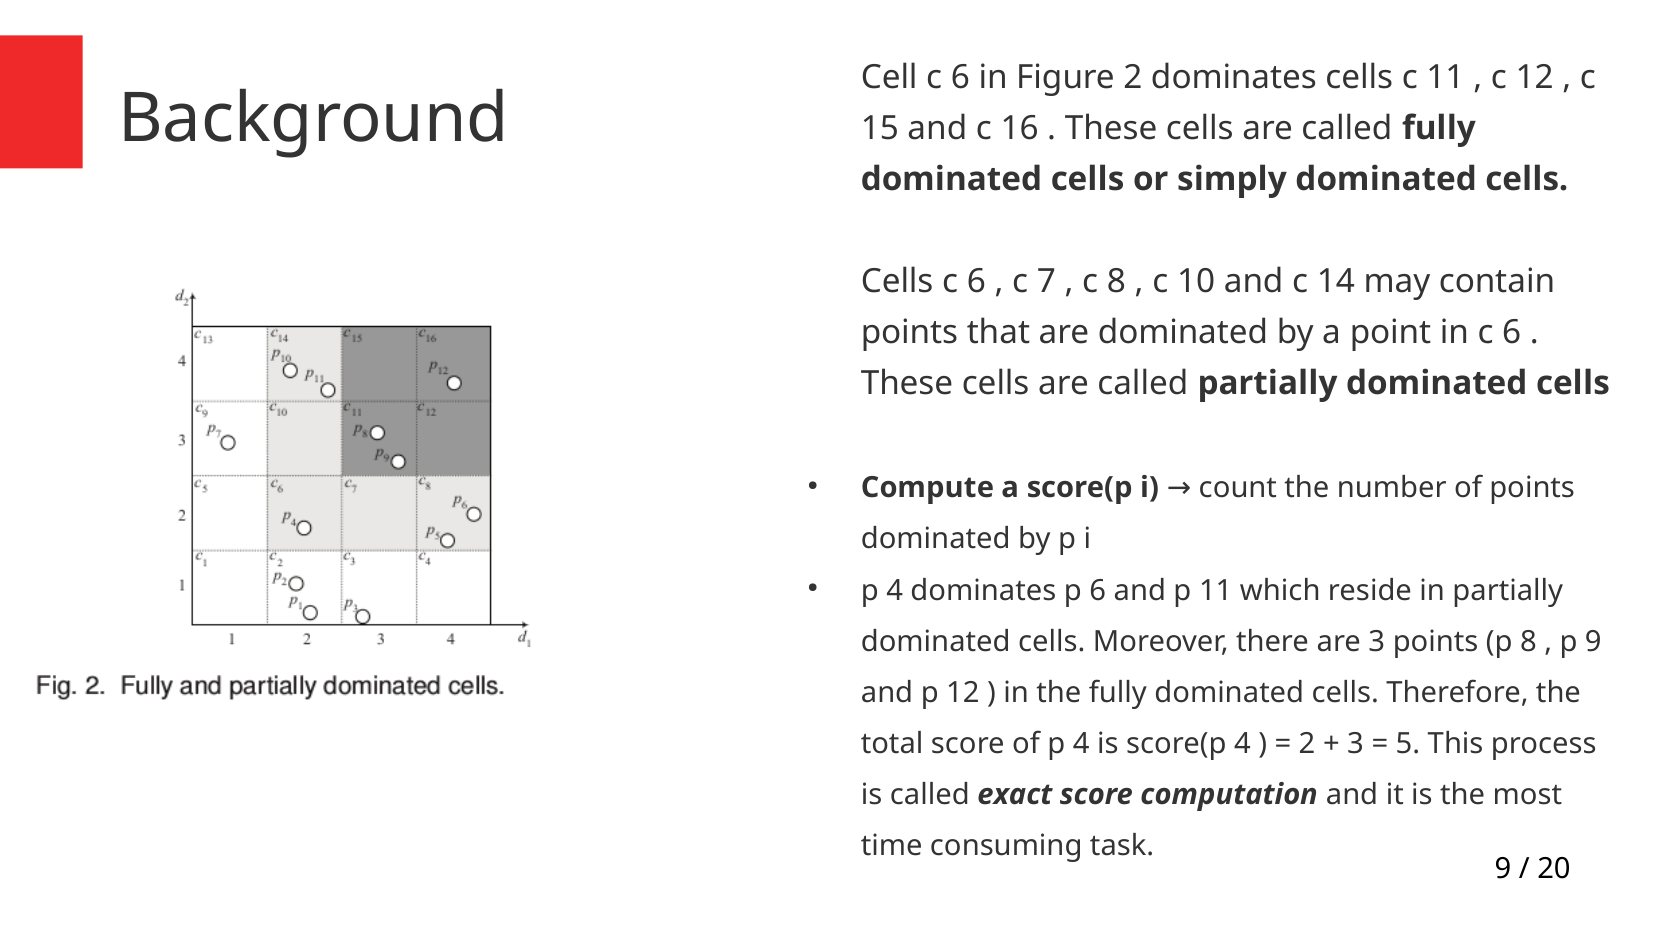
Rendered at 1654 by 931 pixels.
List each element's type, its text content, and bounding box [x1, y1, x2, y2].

picture [7, 244, 790, 872]
title Background [118, 37, 1571, 193]
list Cell c 6 in Figure 2 dominates cells c 11 , c 12 , c 15 and c 16 . These cells are called fully dominated cells or simply dominated cells. Cells c 6 , c 7 , c 8 , c 10 and c 14 may contain points that are dominated by a point in c 6 . These cells are called partially dominated cells Compute a score(p i) → count the number of points dominated by p i p 4 dominates p 6 and p 11 which reside in partially dominated cells. Moreover, there are 3 points (p 8 , p 9 and p 12 ) in the fully dominated cells. Therefore, the total score of p 4 is score(p 4 ) = 2 + 3 = 5. This process is called exact score computation and it is the most time consuming task. [789, 47, 1619, 780]
